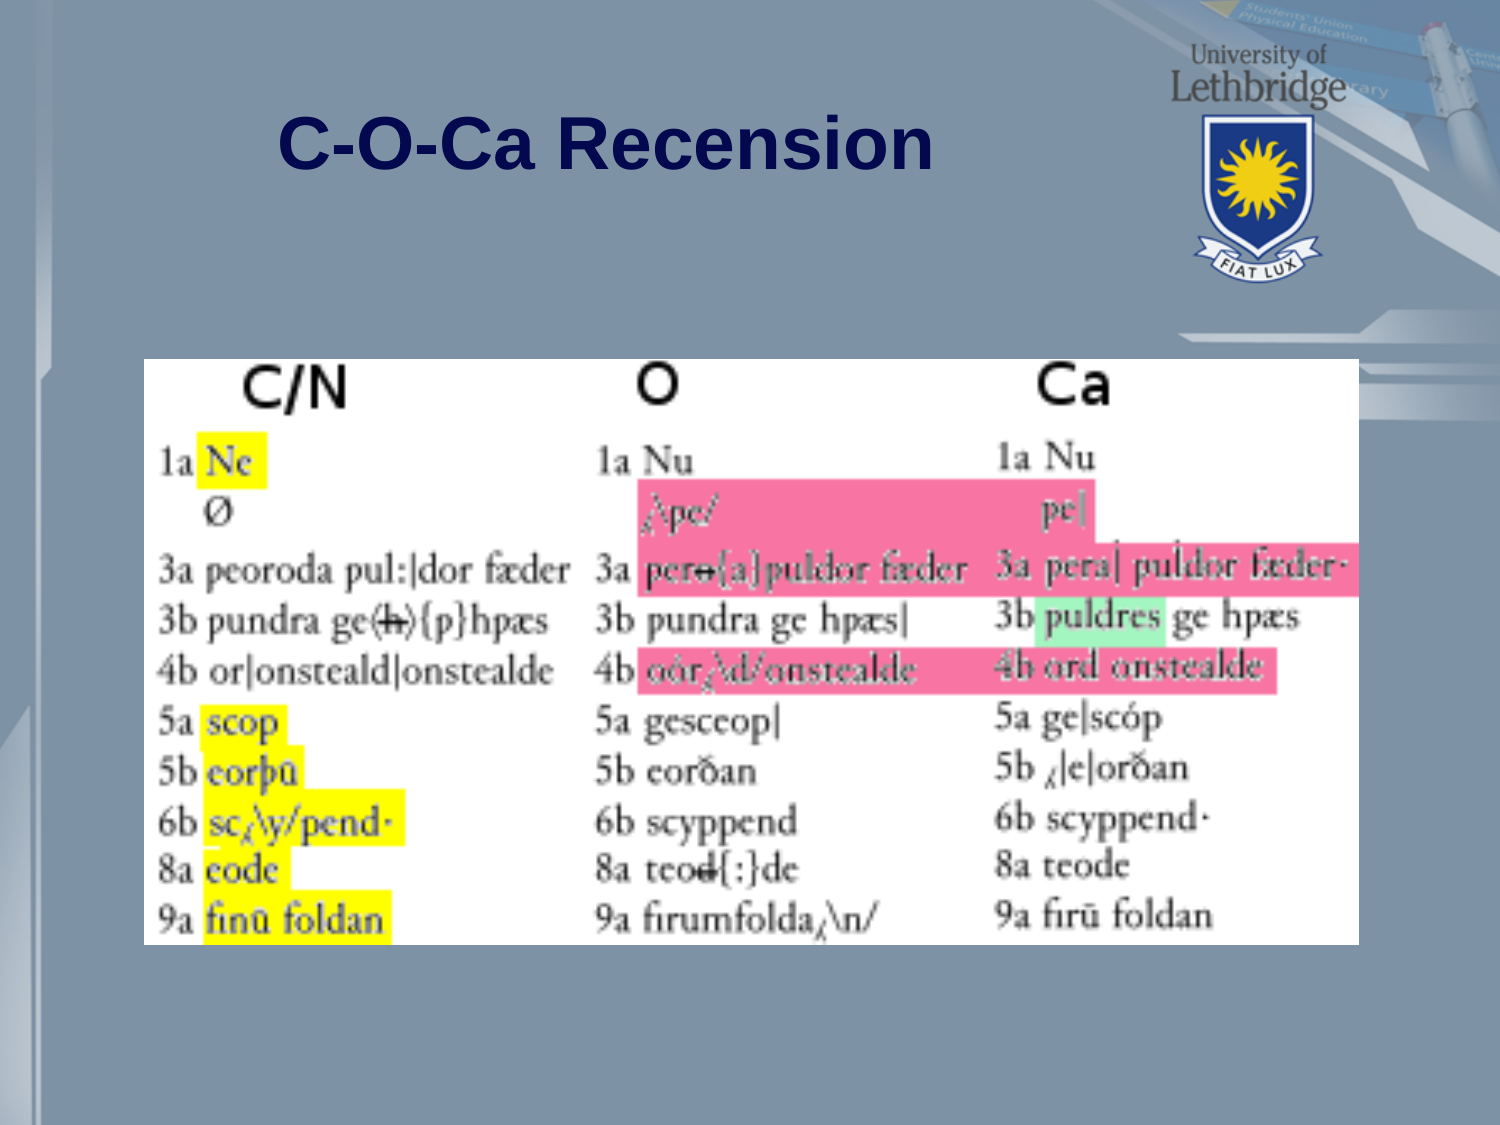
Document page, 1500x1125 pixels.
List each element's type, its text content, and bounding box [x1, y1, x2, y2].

title C-O-Ca Recension [75, 53, 1138, 235]
picture [0, 0, 1500, 1125]
